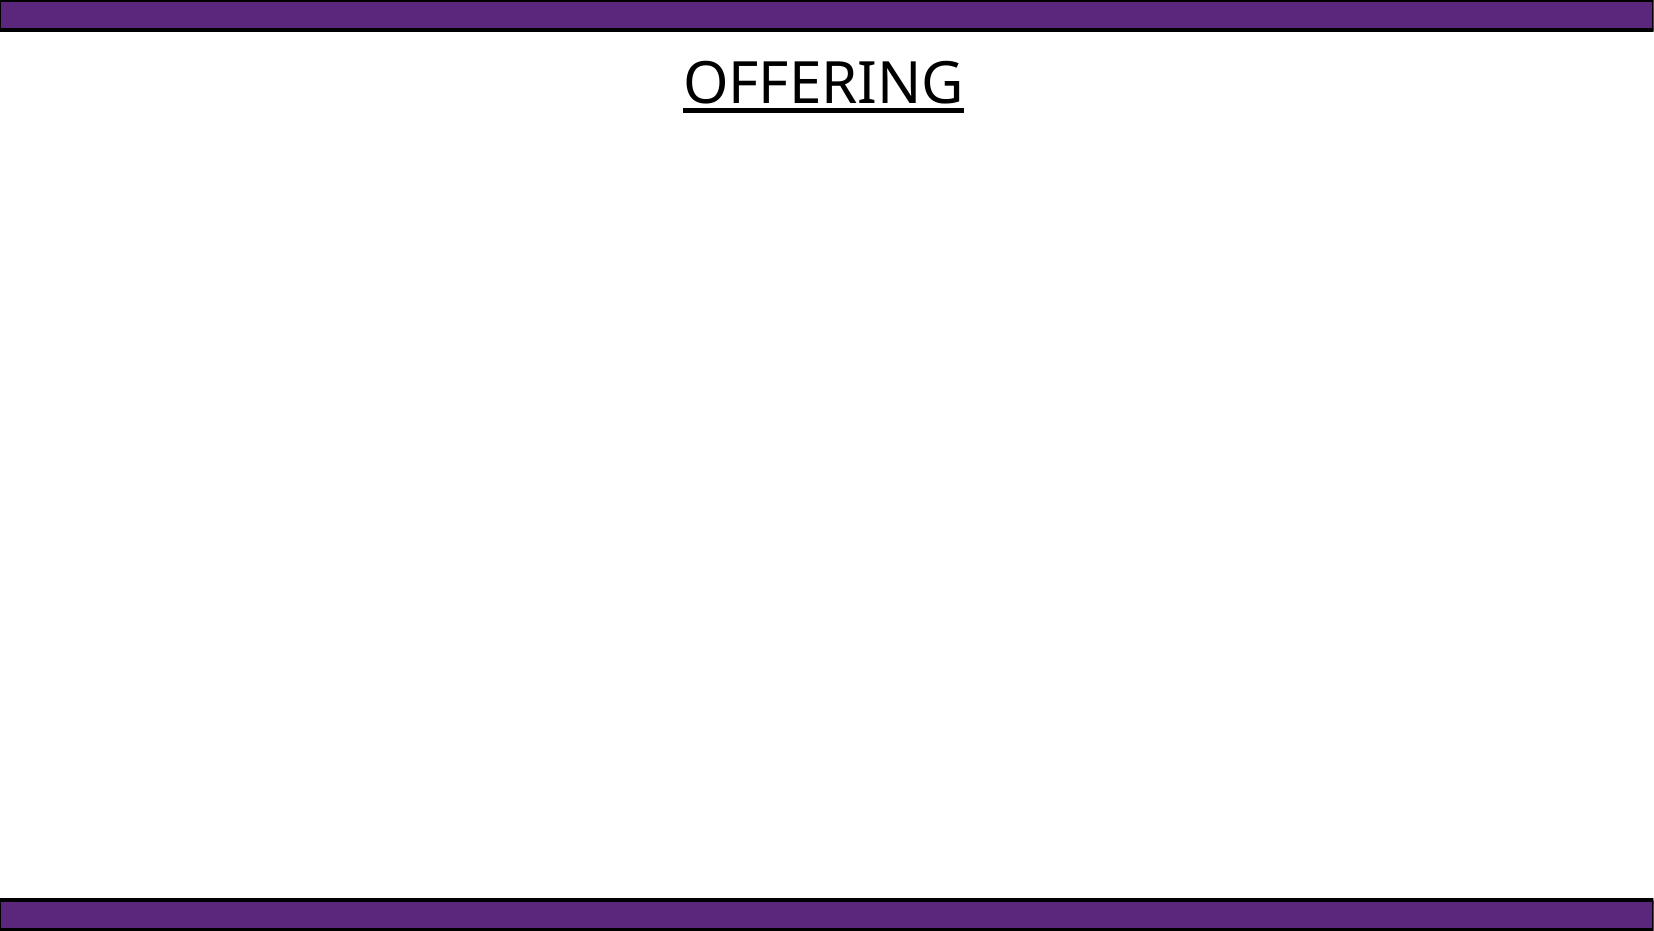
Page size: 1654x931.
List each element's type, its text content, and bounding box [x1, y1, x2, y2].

text_box [0, 900, 1654, 931]
text_box [0, 0, 1654, 31]
text_box OFFERING [58, 34, 1589, 151]
picture [0, 31, 1654, 900]
